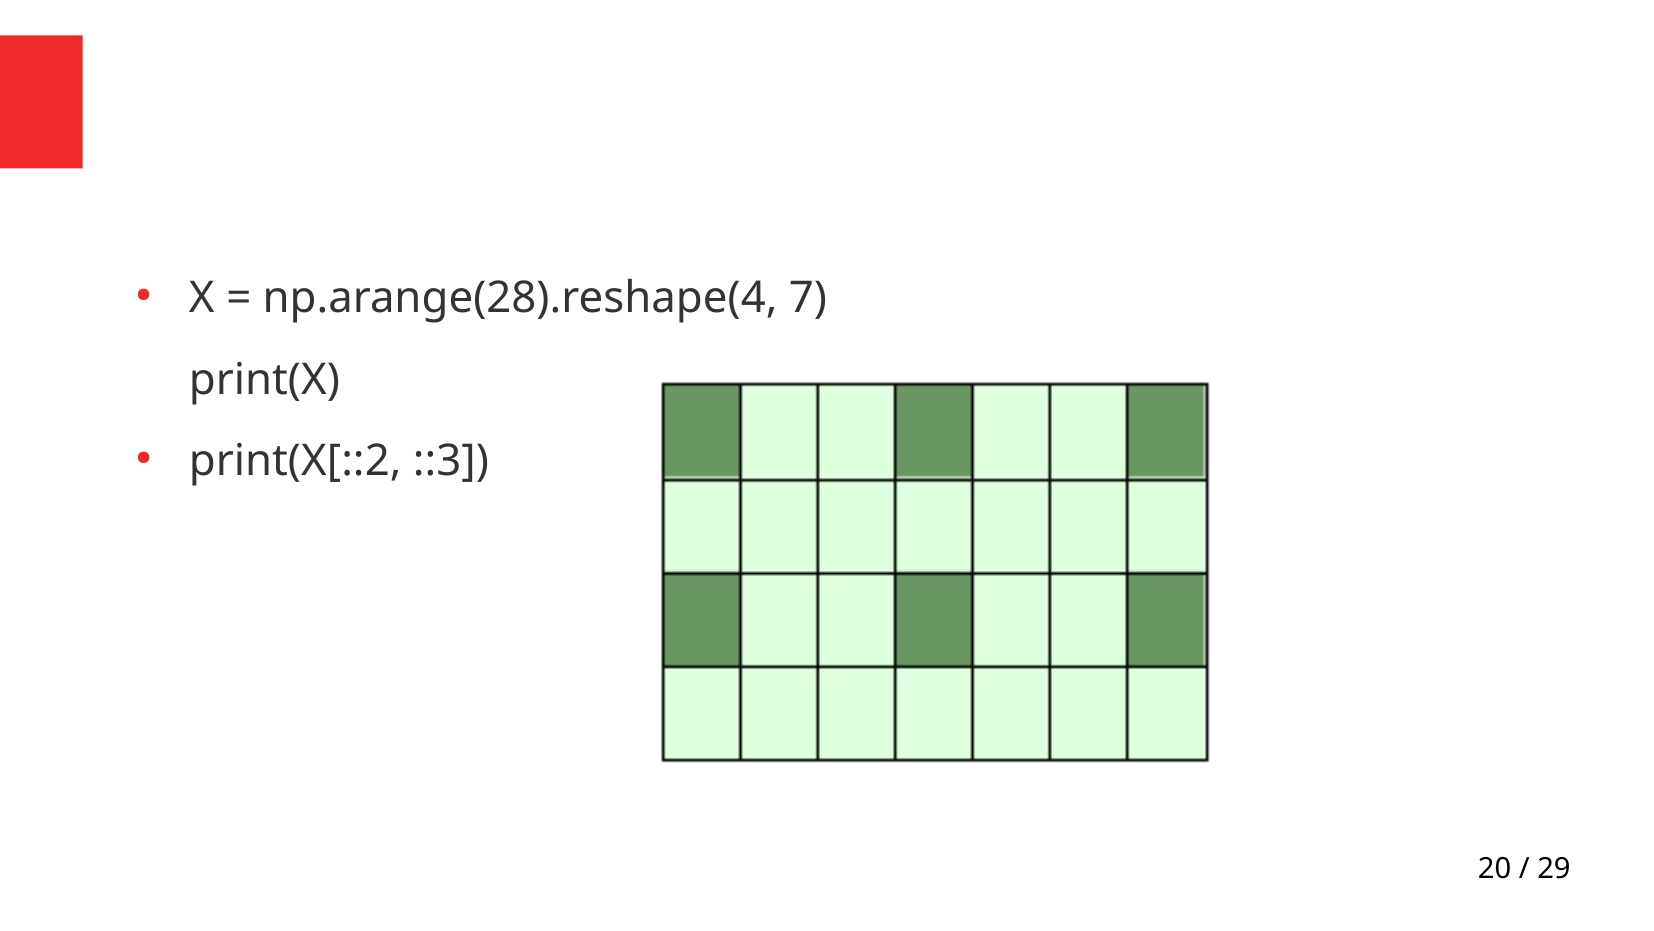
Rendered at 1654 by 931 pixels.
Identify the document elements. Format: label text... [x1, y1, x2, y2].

picture [660, 381, 1212, 766]
list X = np.arange(28).reshape(4, 7) print(X) print(X[::2, ::3]) [118, 265, 1536, 806]
